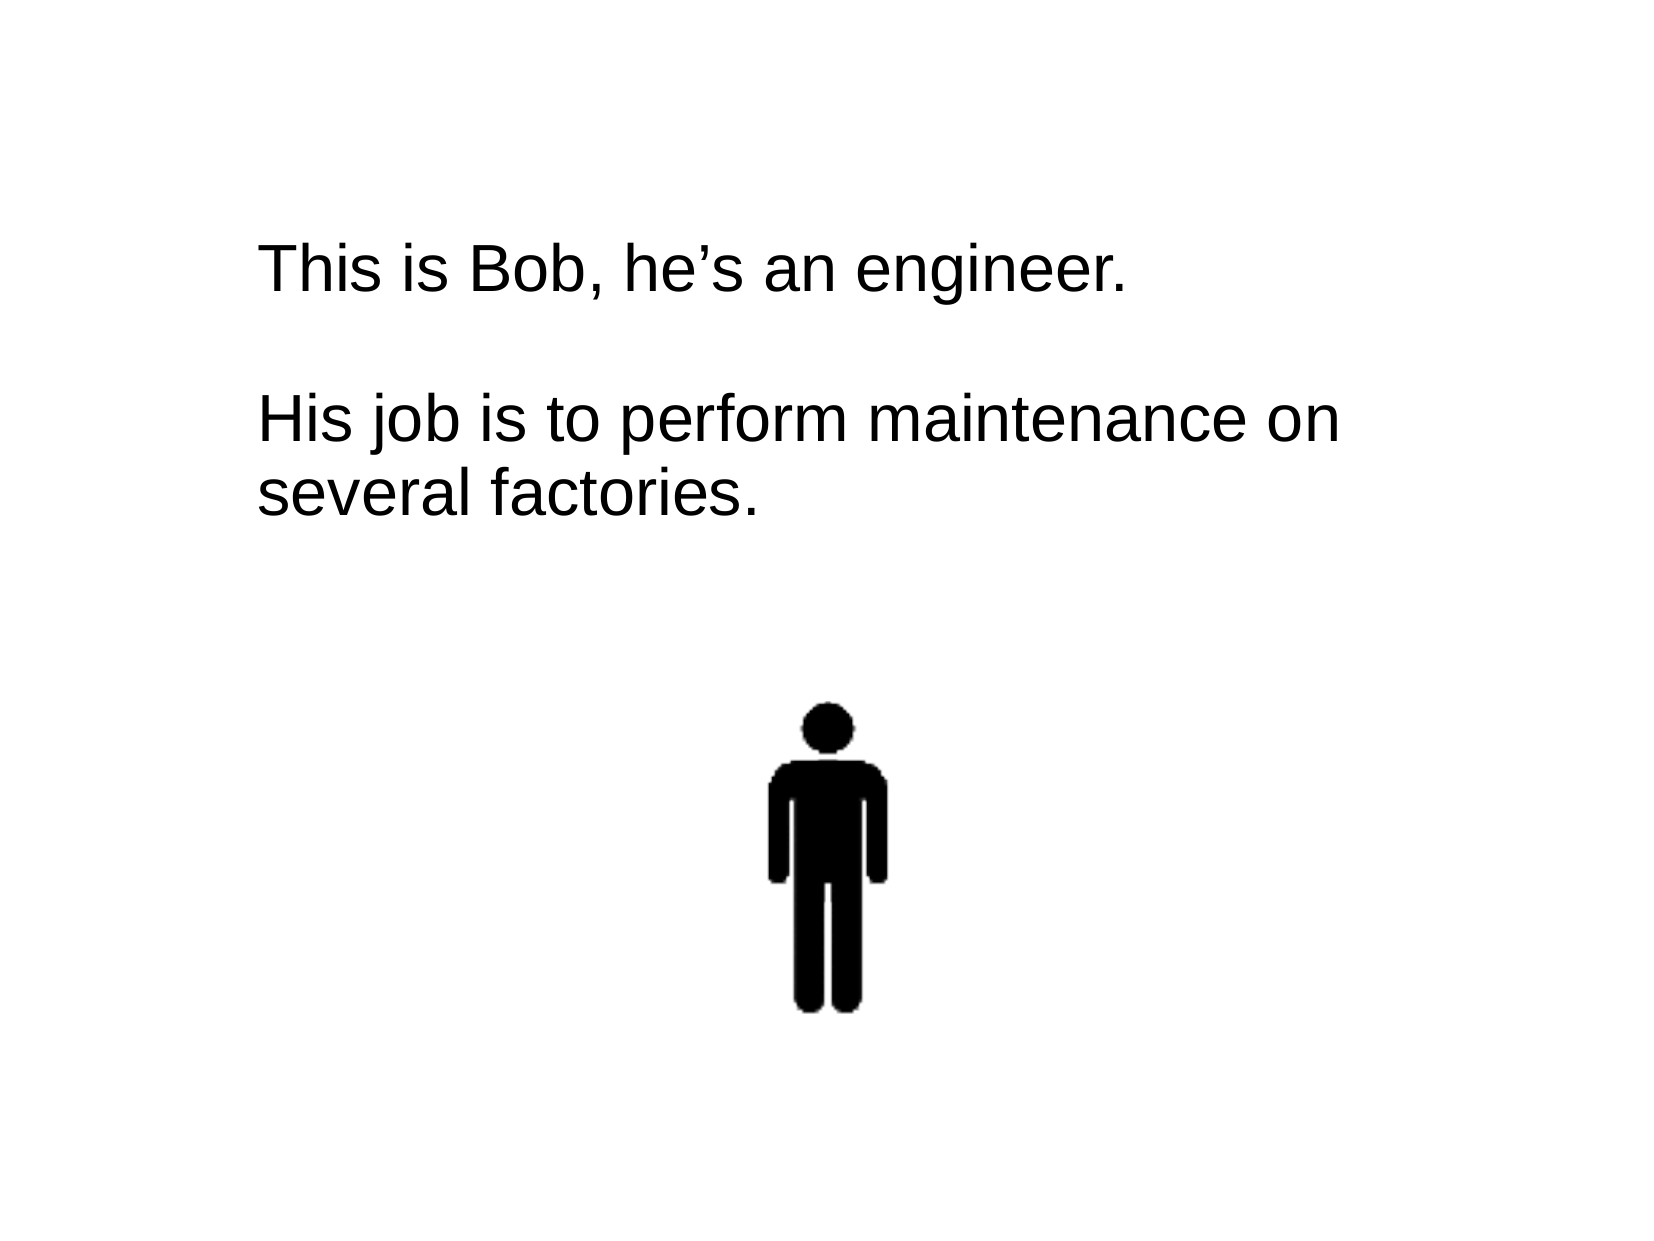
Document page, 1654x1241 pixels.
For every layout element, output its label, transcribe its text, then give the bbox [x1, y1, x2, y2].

text_box This is Bob, he’s an engineer. His job is to perform maintenance on several factories. [242, 223, 1458, 987]
picture [671, 701, 987, 1017]
